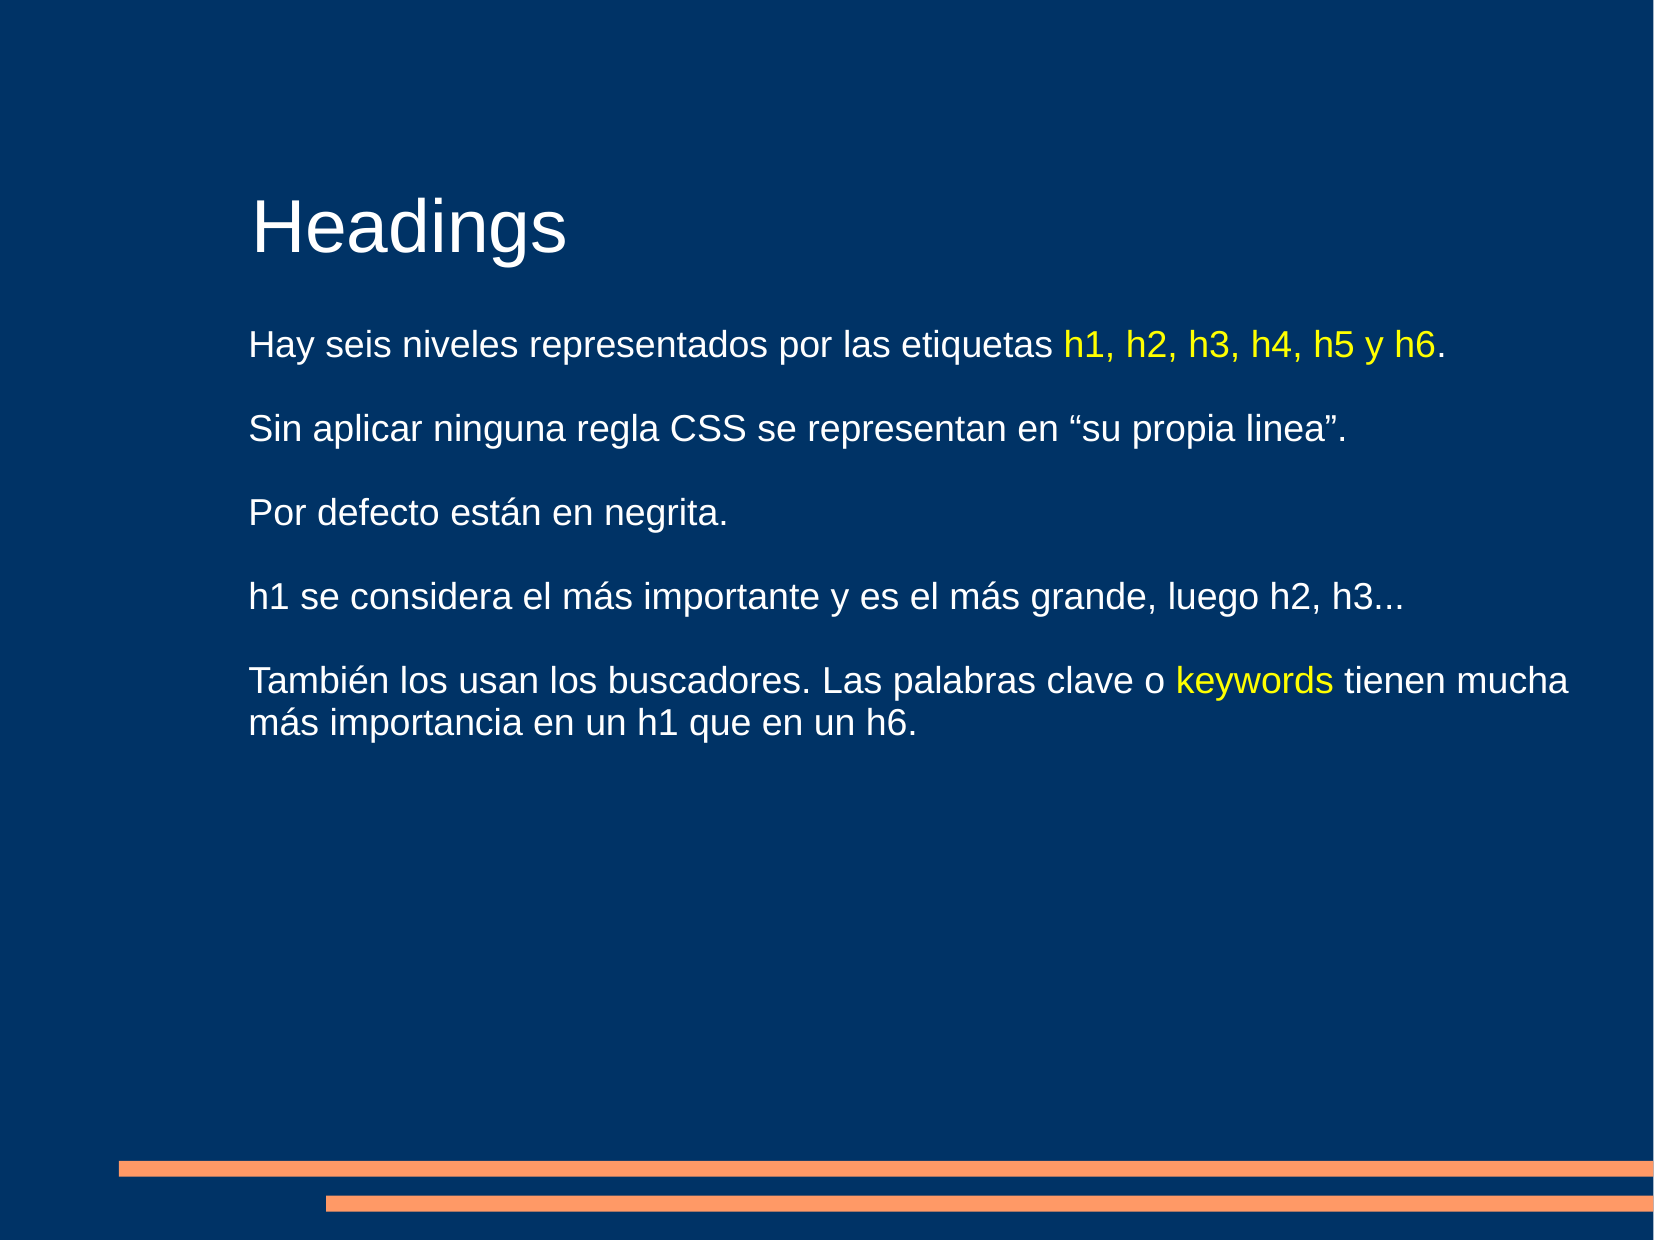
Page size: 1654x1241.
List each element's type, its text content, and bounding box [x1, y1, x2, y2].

text_box Hay seis niveles representados por las etiquetas h1, h2, h3, h4, h5 y h6. Sin aplicar ninguna regla CSS se representan en “su propia linea”. Por defecto están en negrita. h1 se considera el más importante y es el más grande, luego h2, h3... También los usan los buscadores. Las palabras clave o keywords tienen mucha más importancia en un h1 que en un h6. [233, 316, 1625, 836]
text_box Headings [236, 177, 1359, 276]
